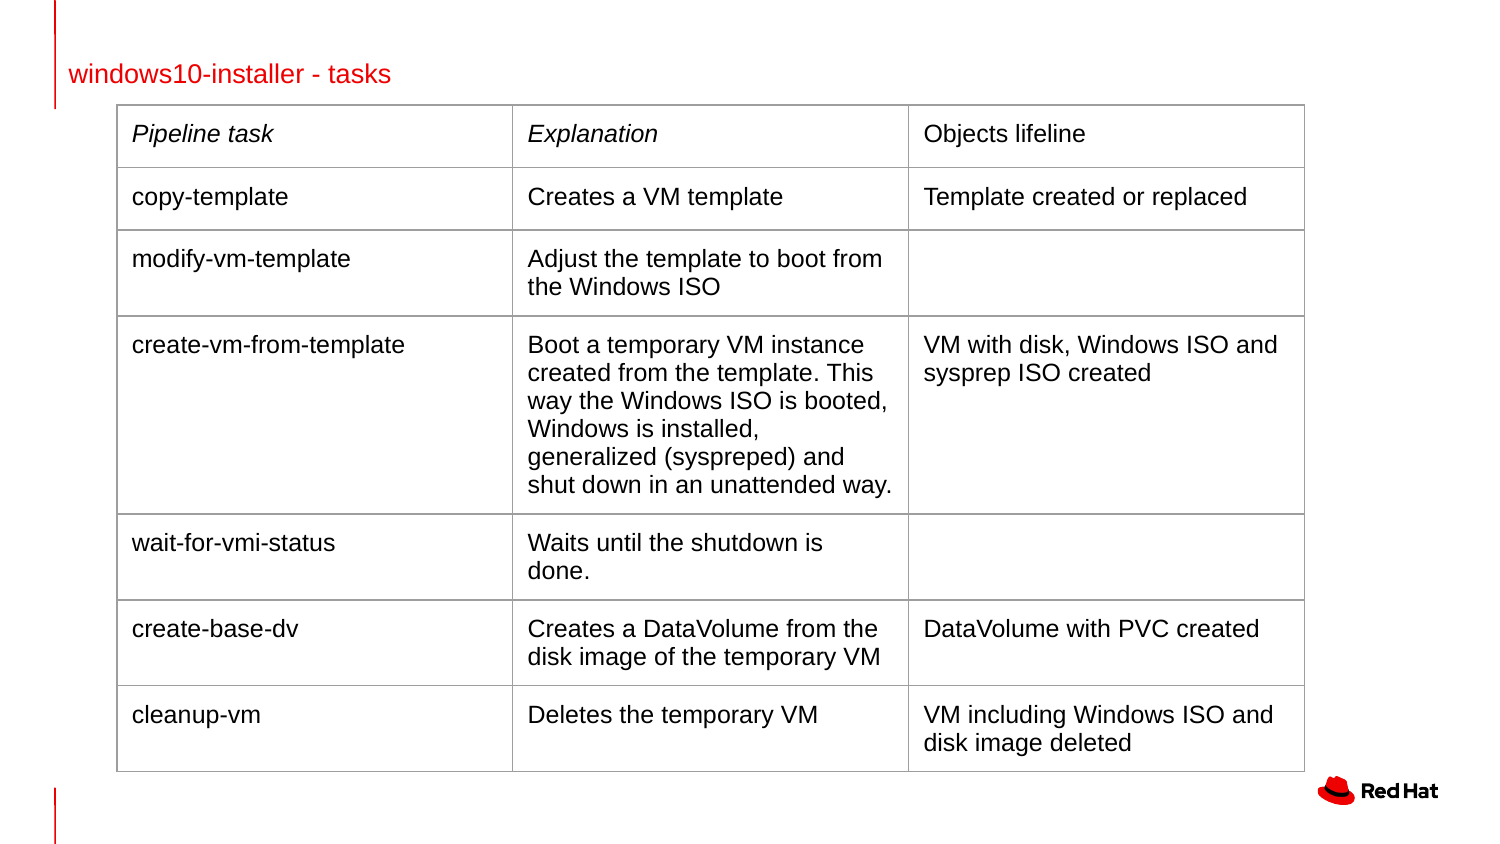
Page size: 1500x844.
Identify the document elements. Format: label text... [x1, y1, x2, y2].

table_cell Creates a DataVolume from the disk image of the temporary VM [513, 601, 908, 685]
table_cell VM including Windows ISO and disk image deleted [909, 686, 1304, 771]
table_cell VM with disk, Windows ISO and sysprep ISO created [909, 317, 1304, 513]
table_cell DataVolume with PVC created [909, 601, 1304, 685]
table_cell create-base-dv [118, 601, 512, 685]
table_header Explanation [513, 106, 908, 167]
table_cell Creates a VM template [513, 168, 908, 229]
picture [1317, 776, 1438, 805]
subtitle windows10-installer - tasks [14, 23, 1099, 125]
table_header Objects lifeline [909, 106, 1304, 167]
table_cell [909, 231, 1304, 315]
table_cell modify-vm-template [118, 231, 512, 315]
table_cell cleanup-vm [118, 686, 512, 771]
table_cell Boot a temporary VM instance created from the template. This way the Windows ISO is booted, Windows is installed, generalized (syspreped) and shut down in an unattended way. [513, 317, 908, 513]
table_cell wait-for-vmi-status [118, 515, 512, 599]
table_cell [909, 515, 1304, 599]
table_cell copy-template [118, 168, 512, 229]
table_cell Template created or replaced [909, 168, 1304, 229]
table_cell Waits until the shutdown is done. [513, 515, 908, 599]
table_header Pipeline task [118, 106, 512, 167]
table_cell Deletes the temporary VM [513, 686, 908, 771]
table_cell Adjust the template to boot from the Windows ISO [513, 231, 908, 315]
table_cell create-vm-from-template [118, 317, 512, 513]
